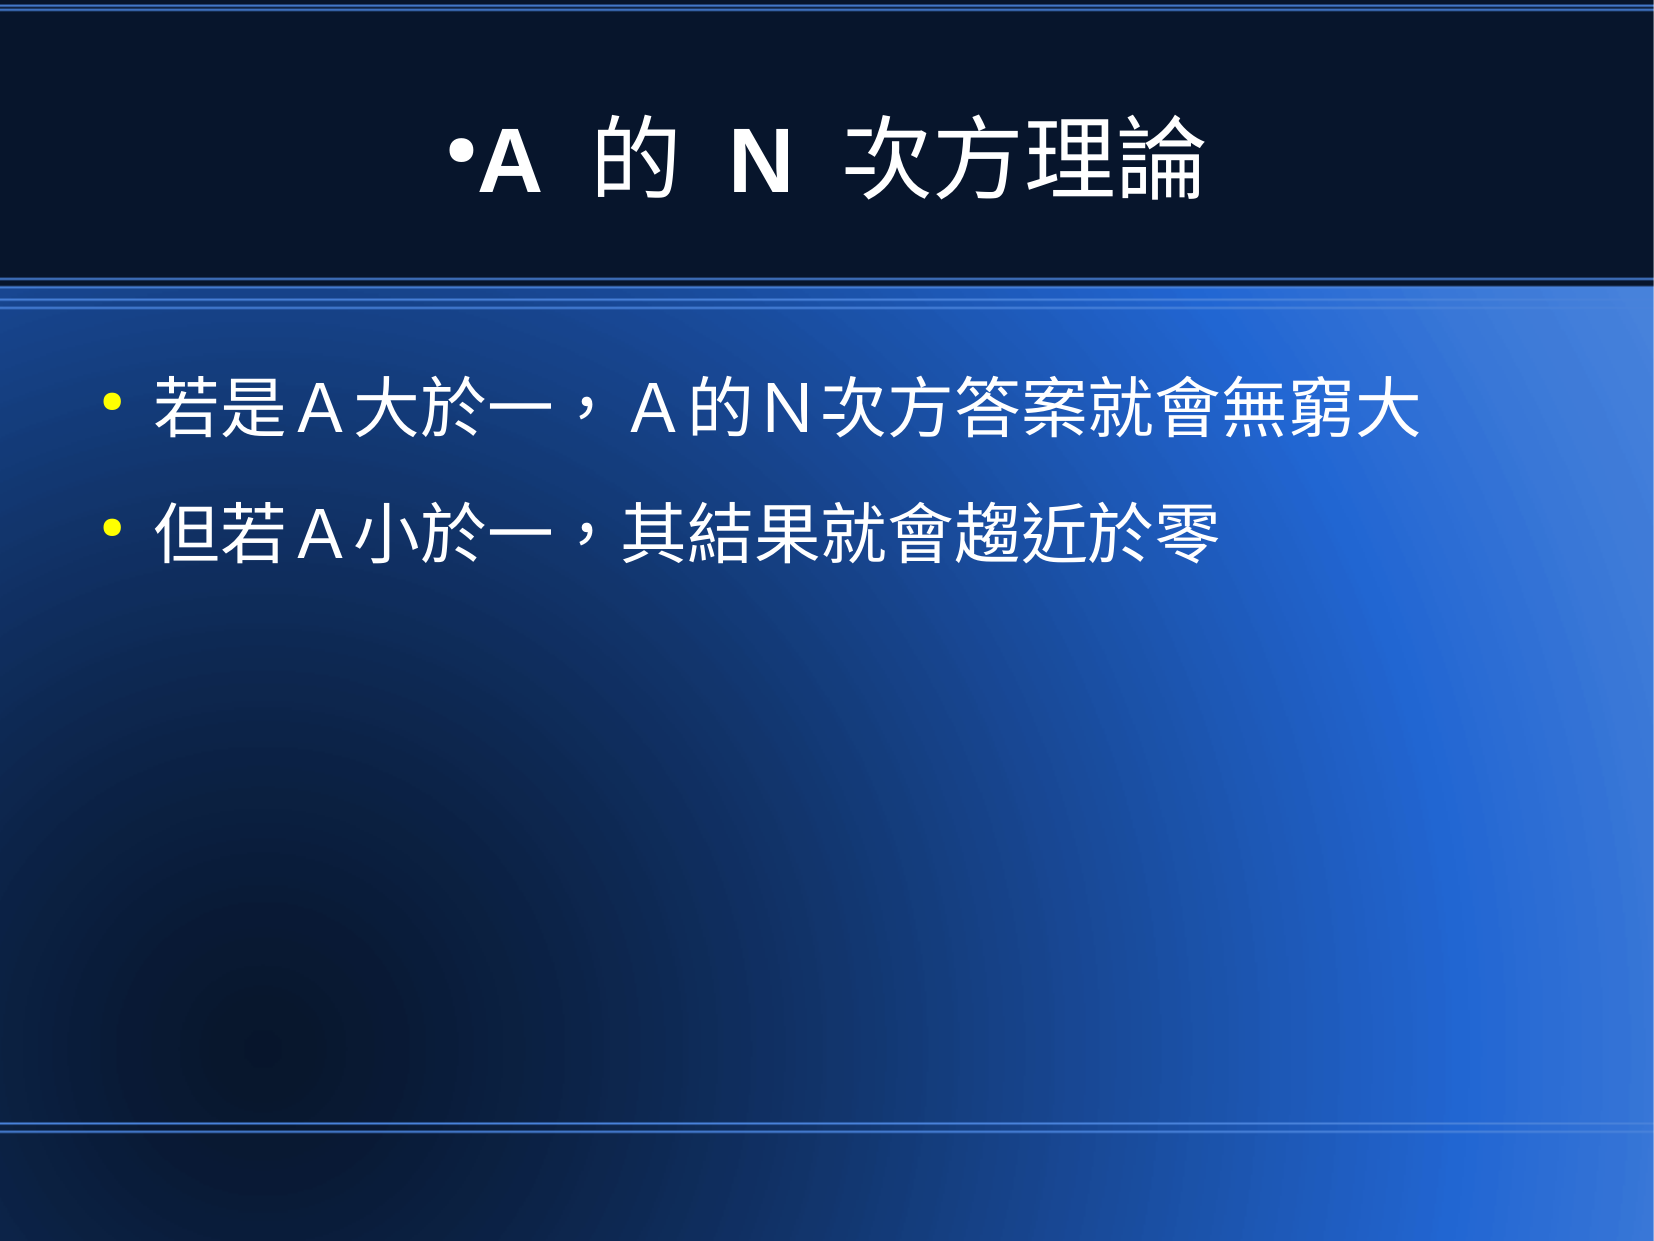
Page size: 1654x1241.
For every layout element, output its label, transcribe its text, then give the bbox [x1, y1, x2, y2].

title A 的 N 次方理論 [82, 49, 1571, 257]
picture [0, 0, 1654, 1241]
list 若是Ａ大於一，Ａ的Ｎ次方答案就會無窮大 但若Ａ小於一，其結果就會趨近於零 [82, 355, 1571, 1075]
